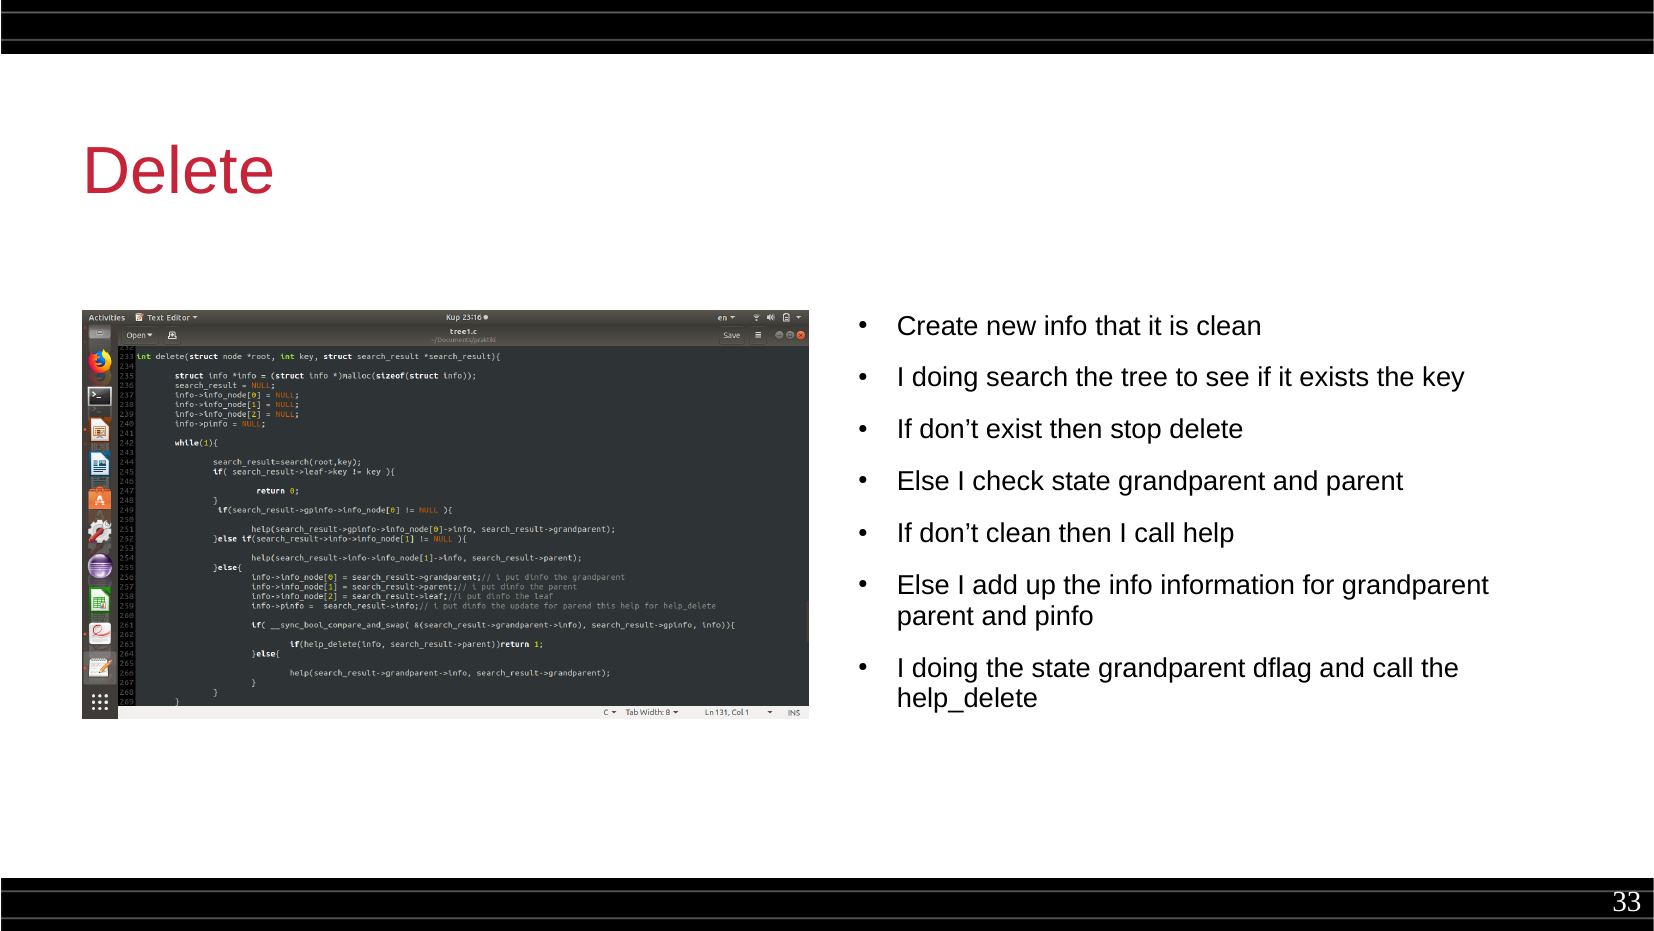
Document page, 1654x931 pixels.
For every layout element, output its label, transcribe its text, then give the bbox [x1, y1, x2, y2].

title Delete [82, 92, 1571, 249]
list Create new info that it is clean I doing search the tree to see if it exists the key If don’t exist then stop delete Else I check state grandparent and parent If don’t clean then I call help Else I add up the info information for grandparent parent and pinfo I doing the state grandparent dflag and call the help_delete [845, 310, 1572, 719]
picture [82, 310, 809, 719]
picture [1, 878, 1654, 931]
picture [1, 0, 1654, 54]
